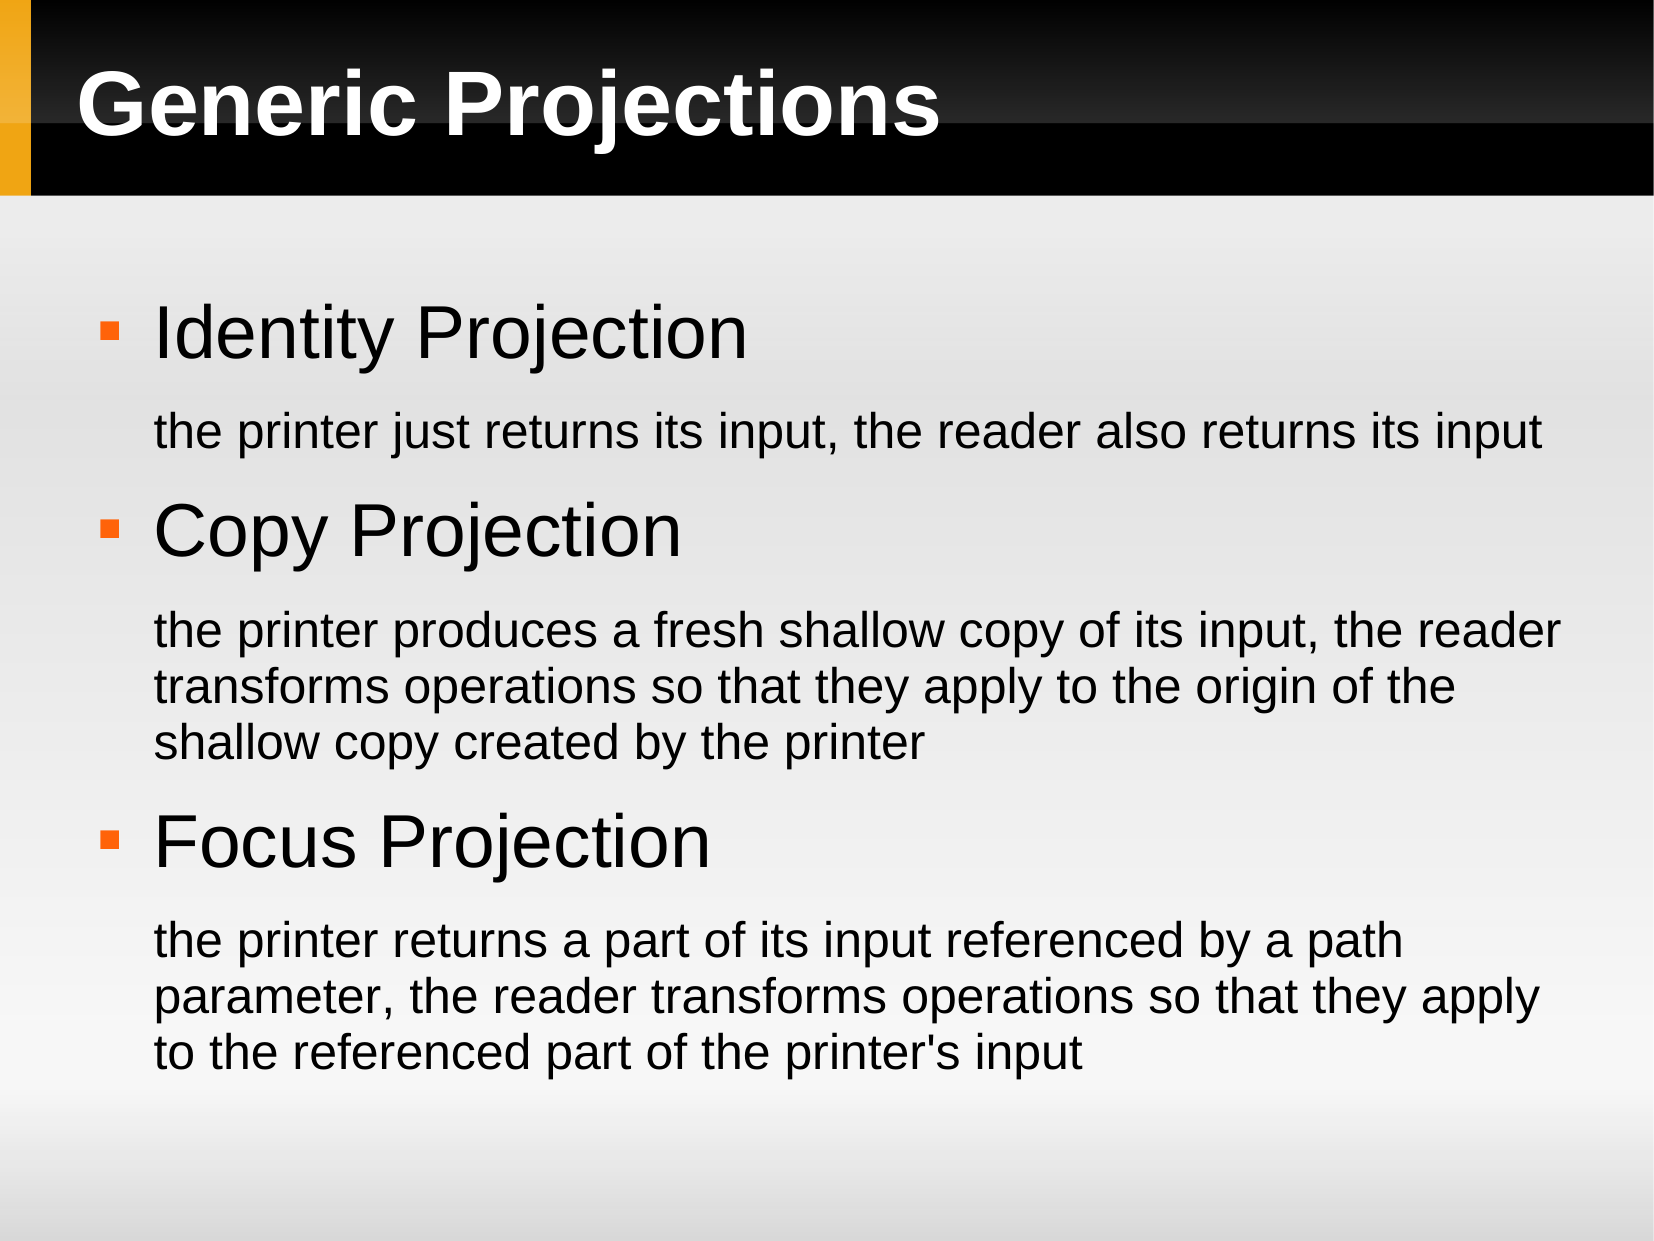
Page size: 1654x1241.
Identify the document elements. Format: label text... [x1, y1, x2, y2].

picture [0, 0, 1654, 1241]
title Generic Projections [76, 0, 1565, 208]
list Identity Projection the printer just returns its input, the reader also returns its input Copy Projection the printer produces a fresh shallow copy of its input, the reader transforms operations so that they apply to the origin of the shallow copy created by the printer Focus Projection the printer returns a part of its input referenced by a path parameter, the reader transforms operations so that they apply to the referenced part of the printer's input [82, 290, 1571, 1094]
